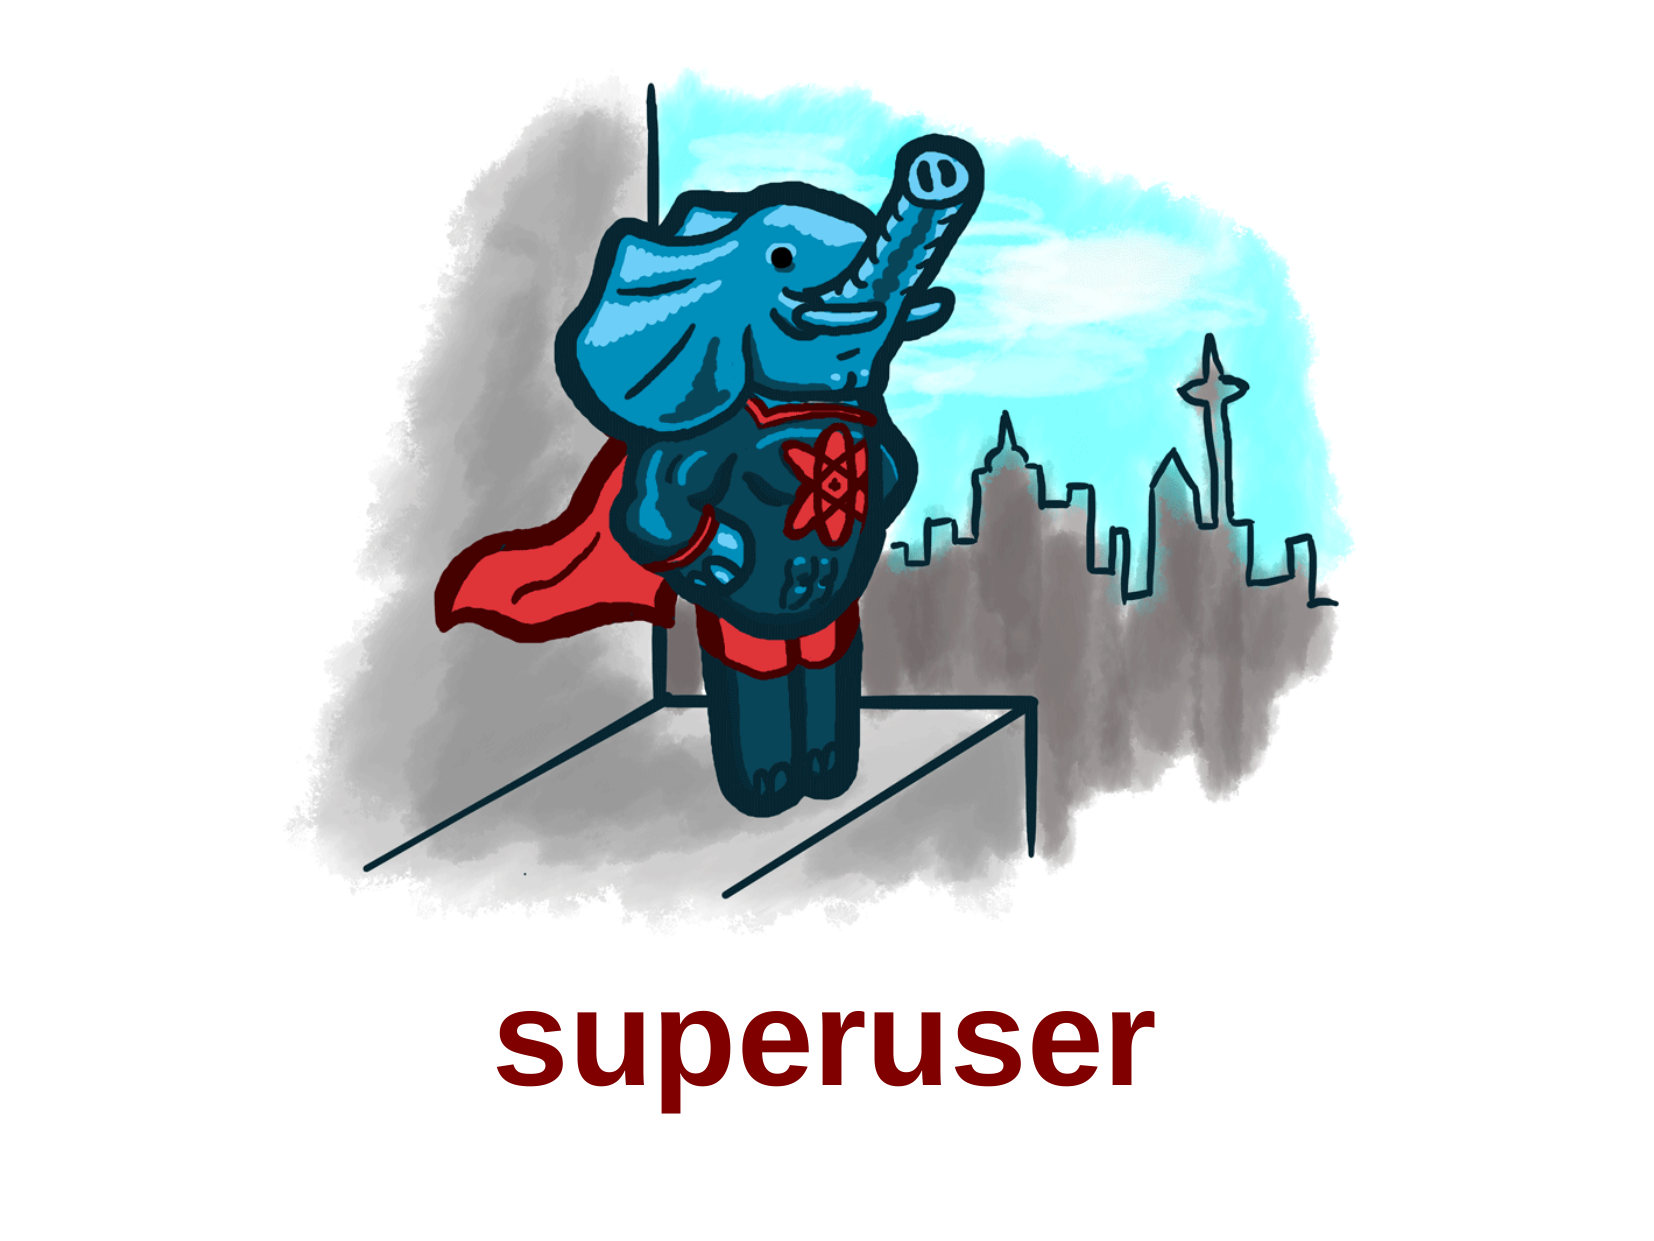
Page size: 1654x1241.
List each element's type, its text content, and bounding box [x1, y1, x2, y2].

title superuser [81, 933, 1570, 1141]
picture [224, 64, 1389, 965]
